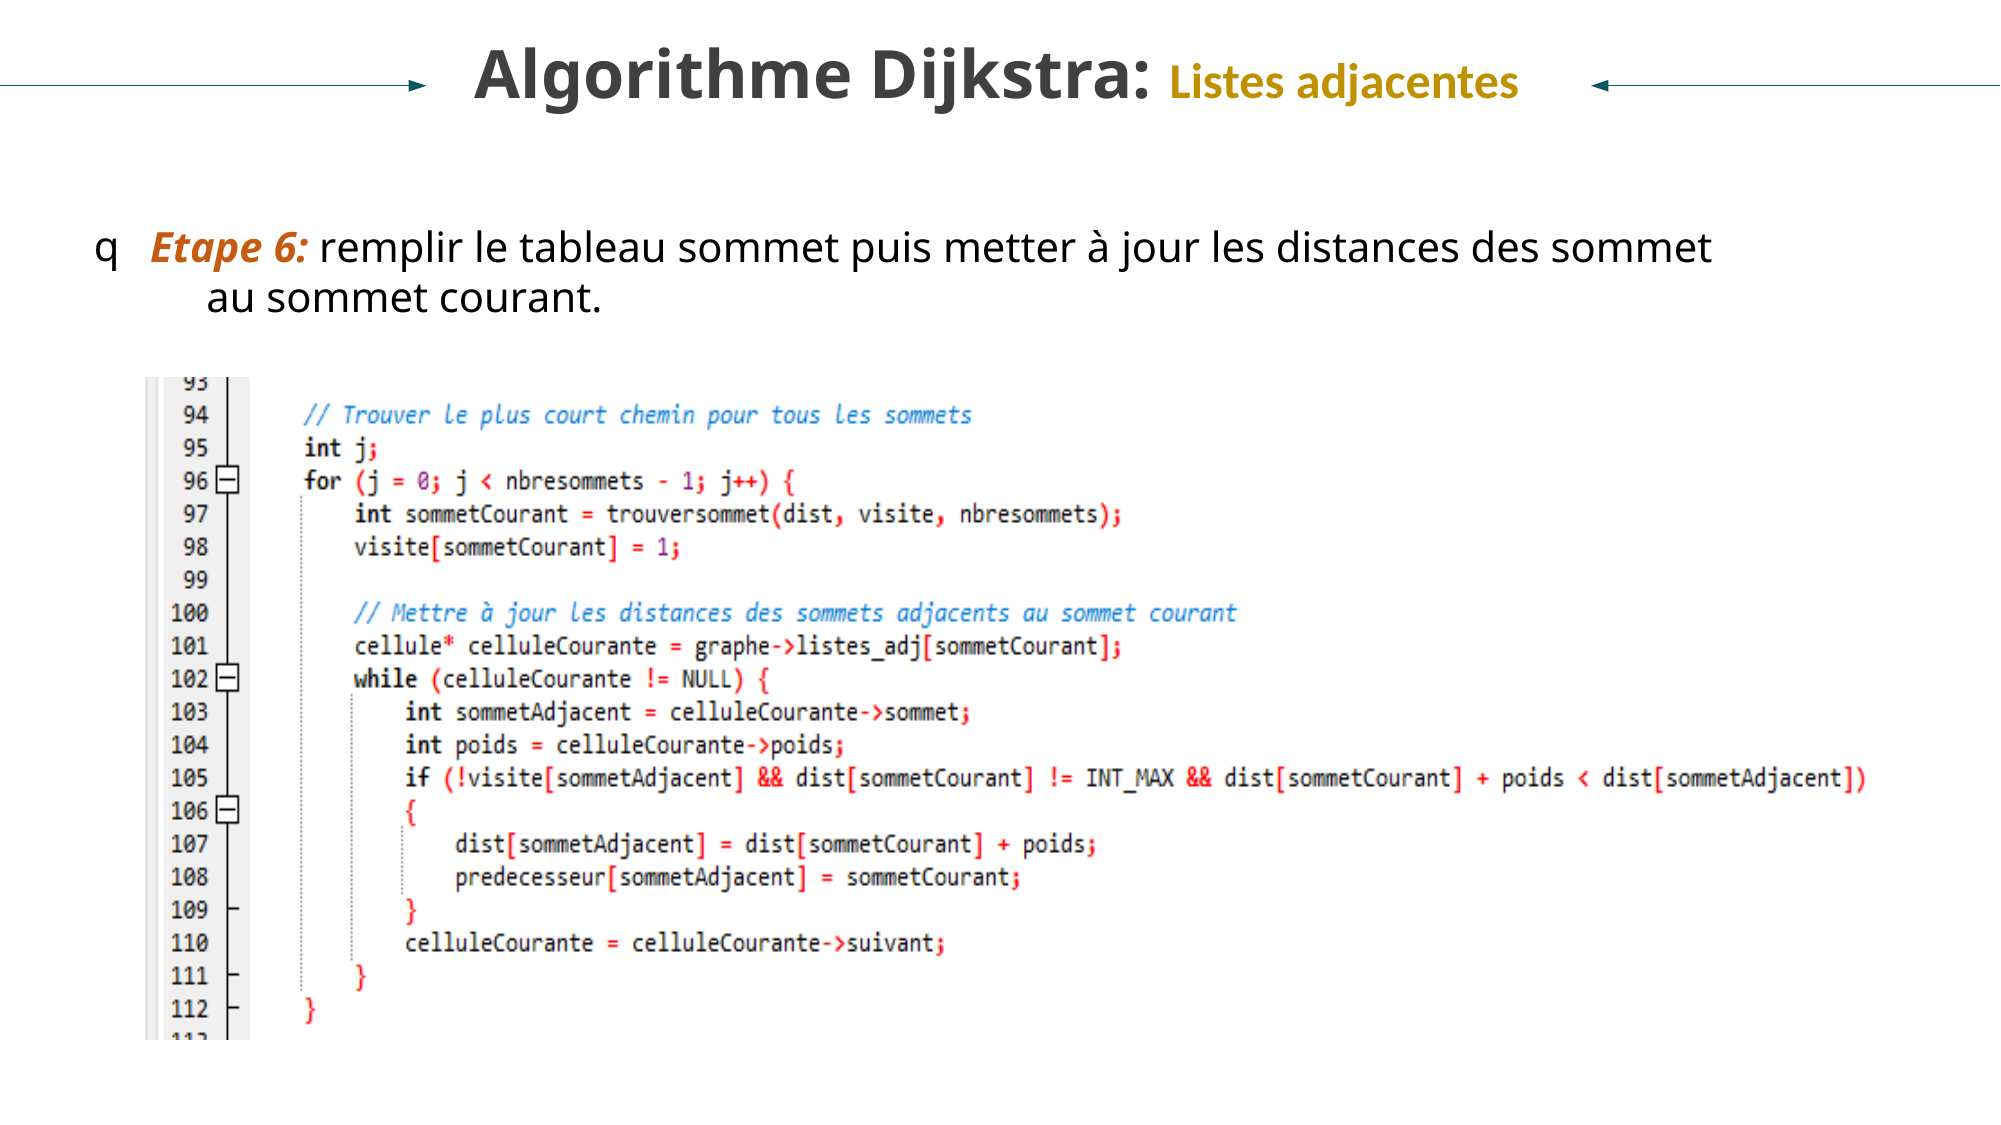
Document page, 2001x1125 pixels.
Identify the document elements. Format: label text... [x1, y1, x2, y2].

picture [126, 377, 1902, 1040]
text_box Algorithme Dijkstra: Listes adjacentes [267, 41, 1750, 115]
text_box Etape 6: remplir le tableau sommet puis metter à jour les distances des sommet au sommet courant. [78, 213, 1750, 330]
